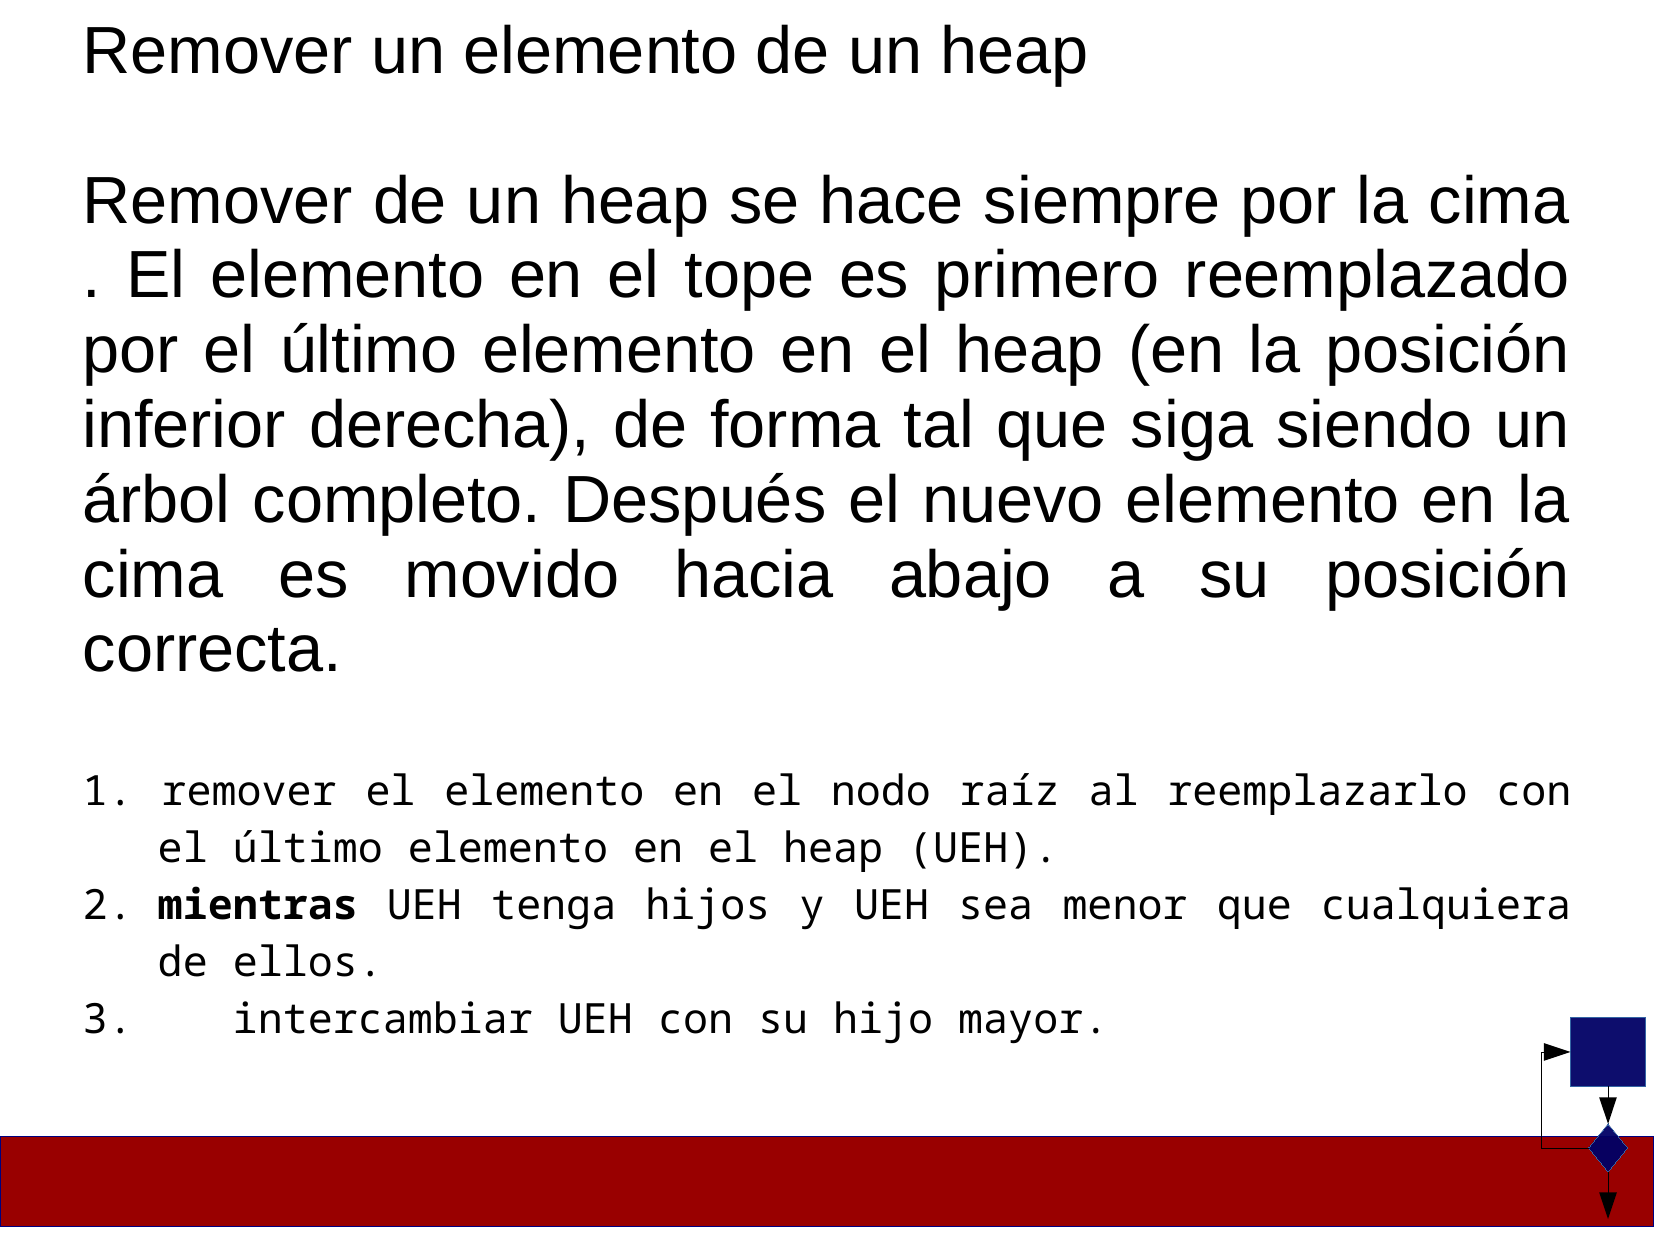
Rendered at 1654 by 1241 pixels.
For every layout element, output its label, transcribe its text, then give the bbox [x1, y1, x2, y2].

text_box [0, 1124, 1654, 1227]
subtitle Remover un elemento de un heap Remover de un heap se hace siempre por la cima . El elemento en el tope es primero reemplazado por el último elemento en el heap (en la posición inferior derecha), de forma tal que siga siendo un árbol completo. Después el nuevo elemento en la cima es movido hacia abajo a su posición correcta. 1. remover el elemento en el nodo raíz al reemplazarlo con el último elemento en el heap (UEH). 2. mientras UEH tenga hijos y UEH sea menor que cualquiera de ellos. 3. intercambiar UEH con su hijo mayor. [82, 33, 1571, 1026]
text_box [1570, 1017, 1646, 1087]
